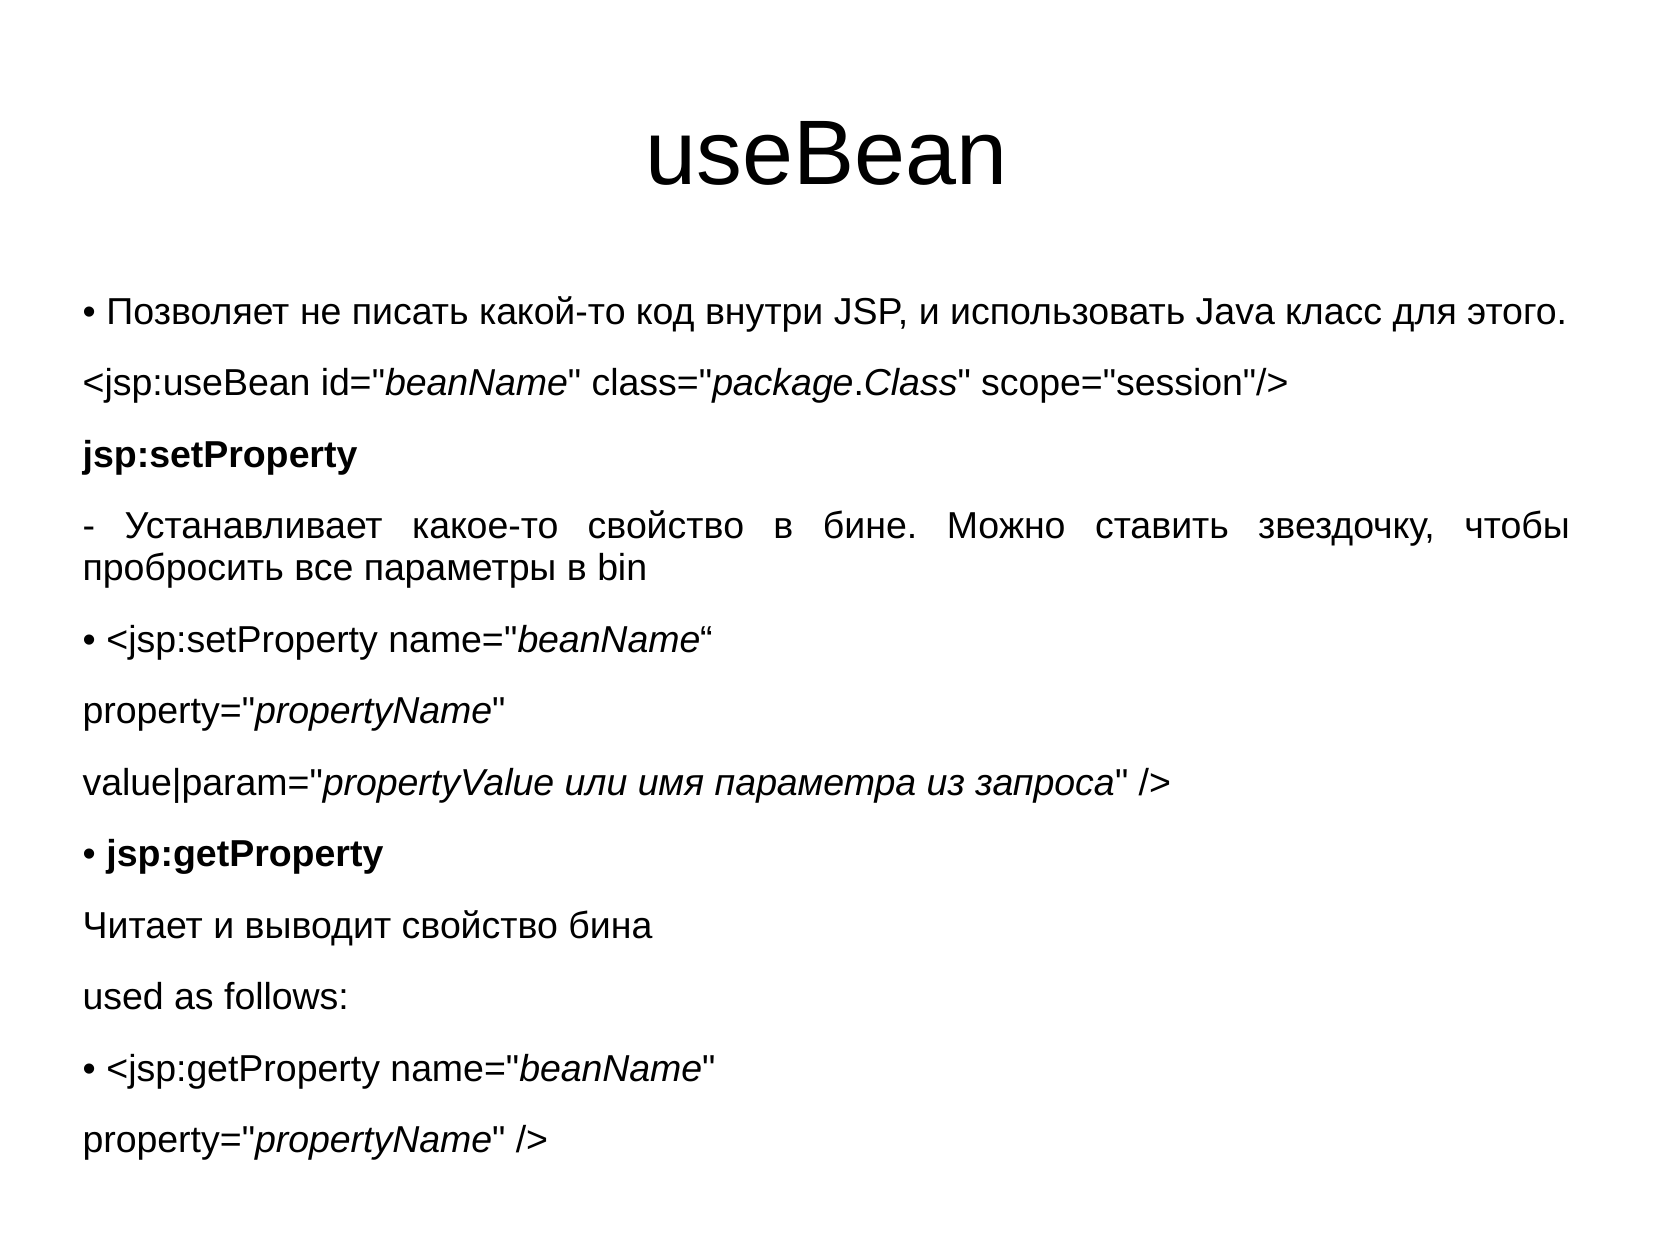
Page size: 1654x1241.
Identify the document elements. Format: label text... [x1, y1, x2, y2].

list • Позволяет не писать какой-то код внутри JSP, и использовать Java класс для этого. <jsp:useBean id="beanName" class="package.Class" scope="session"/> jsp:setProperty - Устанавливает какое-то свойство в бине. Можно ставить звездочку, чтобы пробросить все параметры в bin • <jsp:setProperty name="beanName“ property="propertyName" value|param="propertyValue или имя параметра из запроса" /> • jsp:getProperty Читает и выводит свойство бина used as follows: • <jsp:getProperty name="beanName" property="propertyName" /> [82, 290, 1571, 1241]
title useBean [82, 49, 1571, 257]
